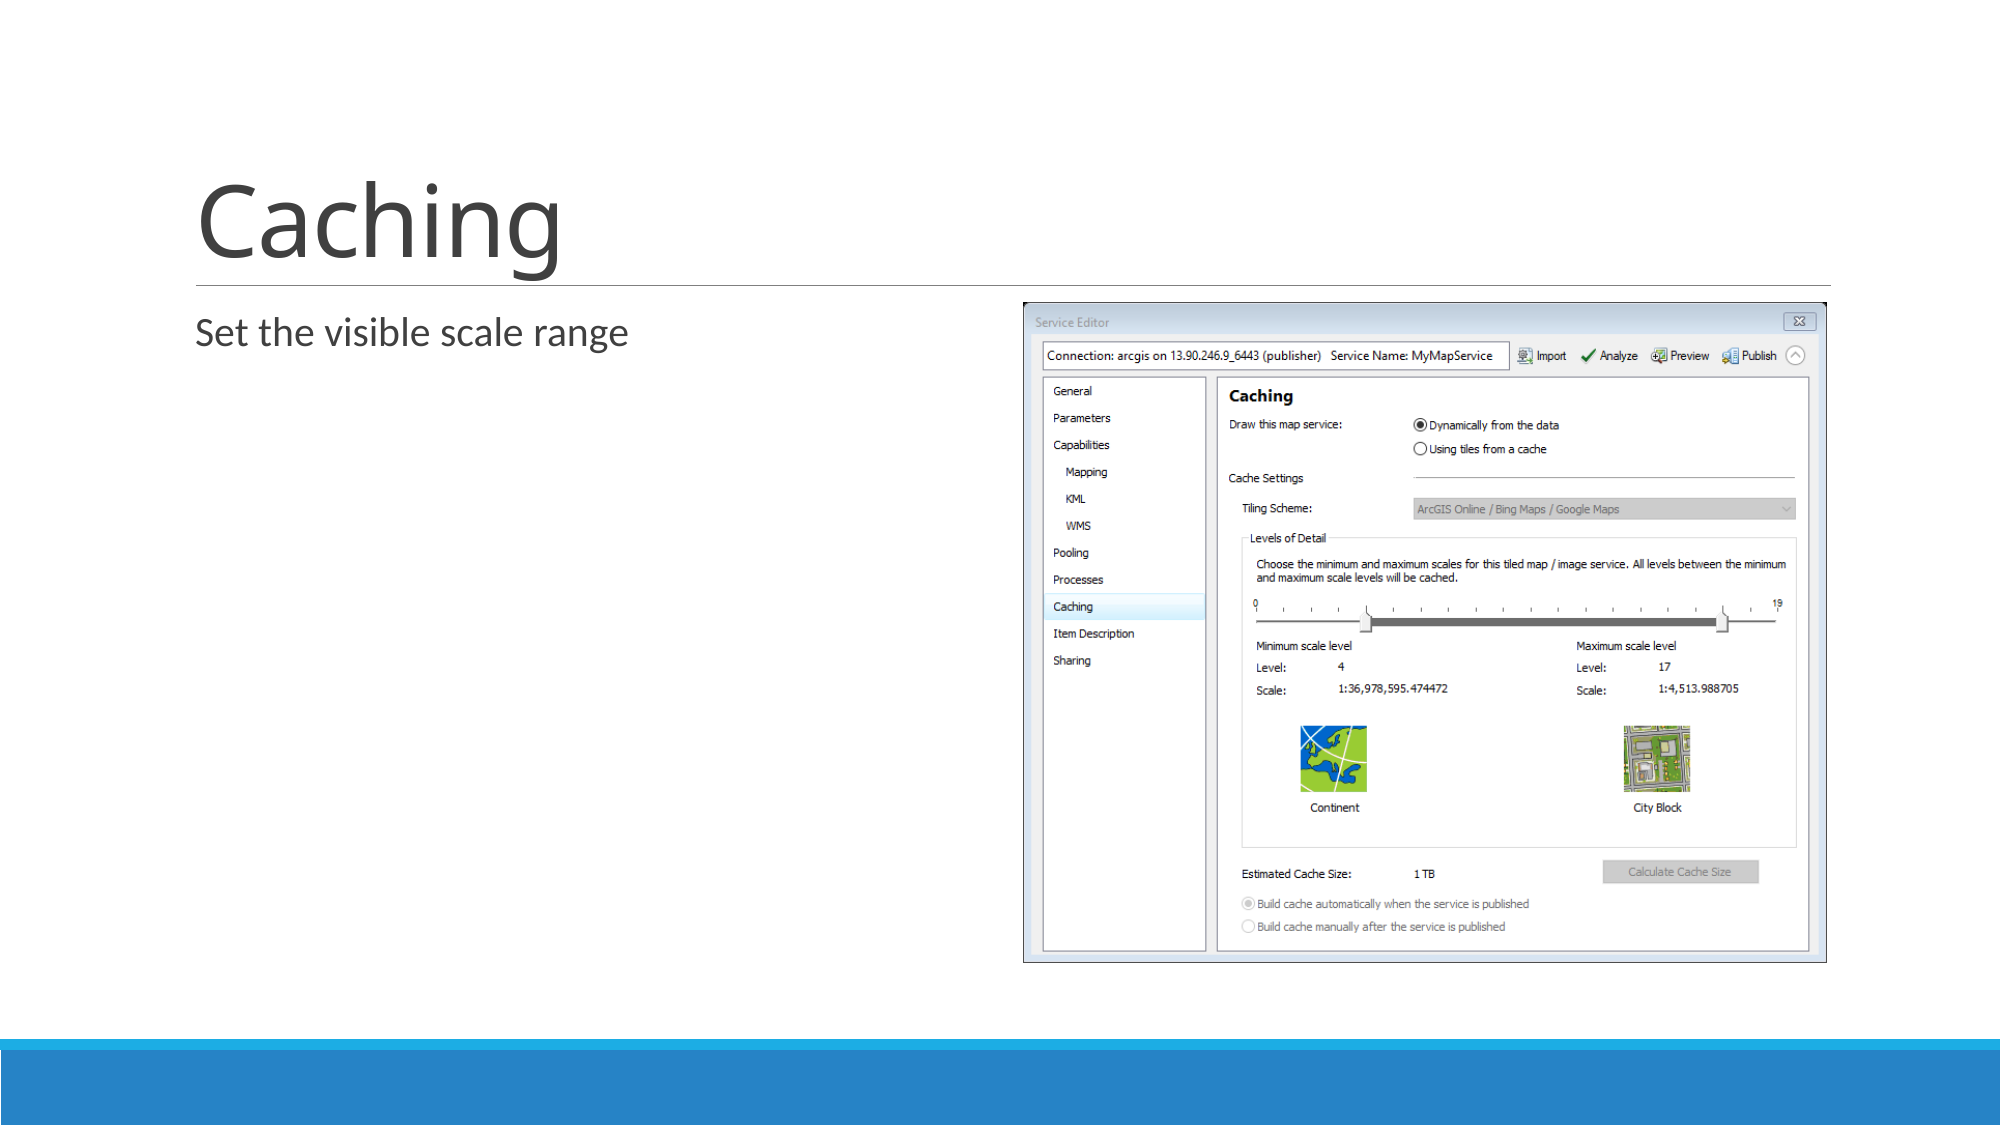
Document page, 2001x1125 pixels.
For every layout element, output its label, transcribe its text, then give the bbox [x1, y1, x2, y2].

title Caching [180, 47, 1831, 286]
picture [1023, 302, 1827, 963]
list Set the visible scale range [180, 302, 991, 963]
